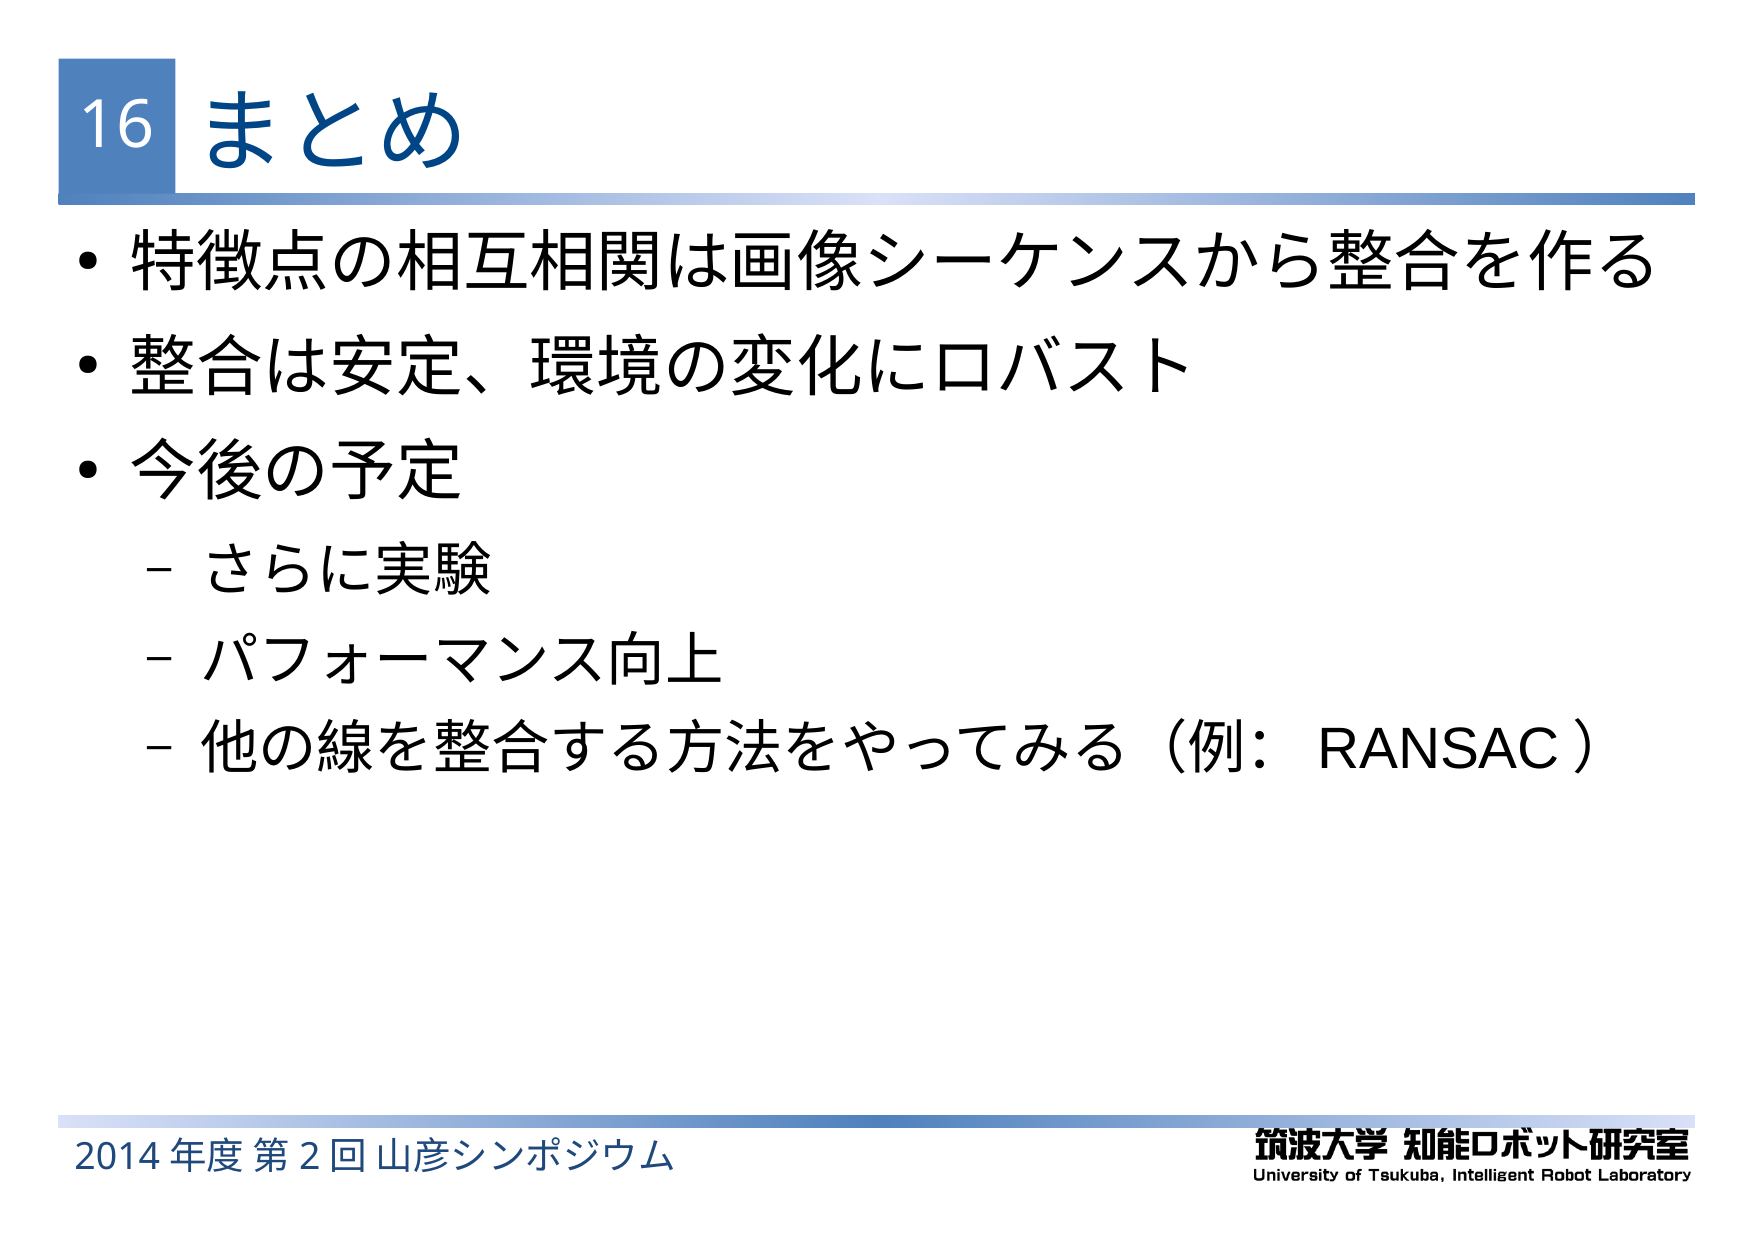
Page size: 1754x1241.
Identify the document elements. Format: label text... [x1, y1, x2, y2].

title まとめ [193, 61, 1651, 205]
picture [1252, 1127, 1691, 1182]
list 特徴点の相互相関は画像シーケンスから整合を作る 整合は安定、環境の変化にロバスト 今後の予定 さらに実験 パフォーマンス向上 他の線を整合する方法をやってみる（例：RANSAC） [58, 223, 1696, 1116]
